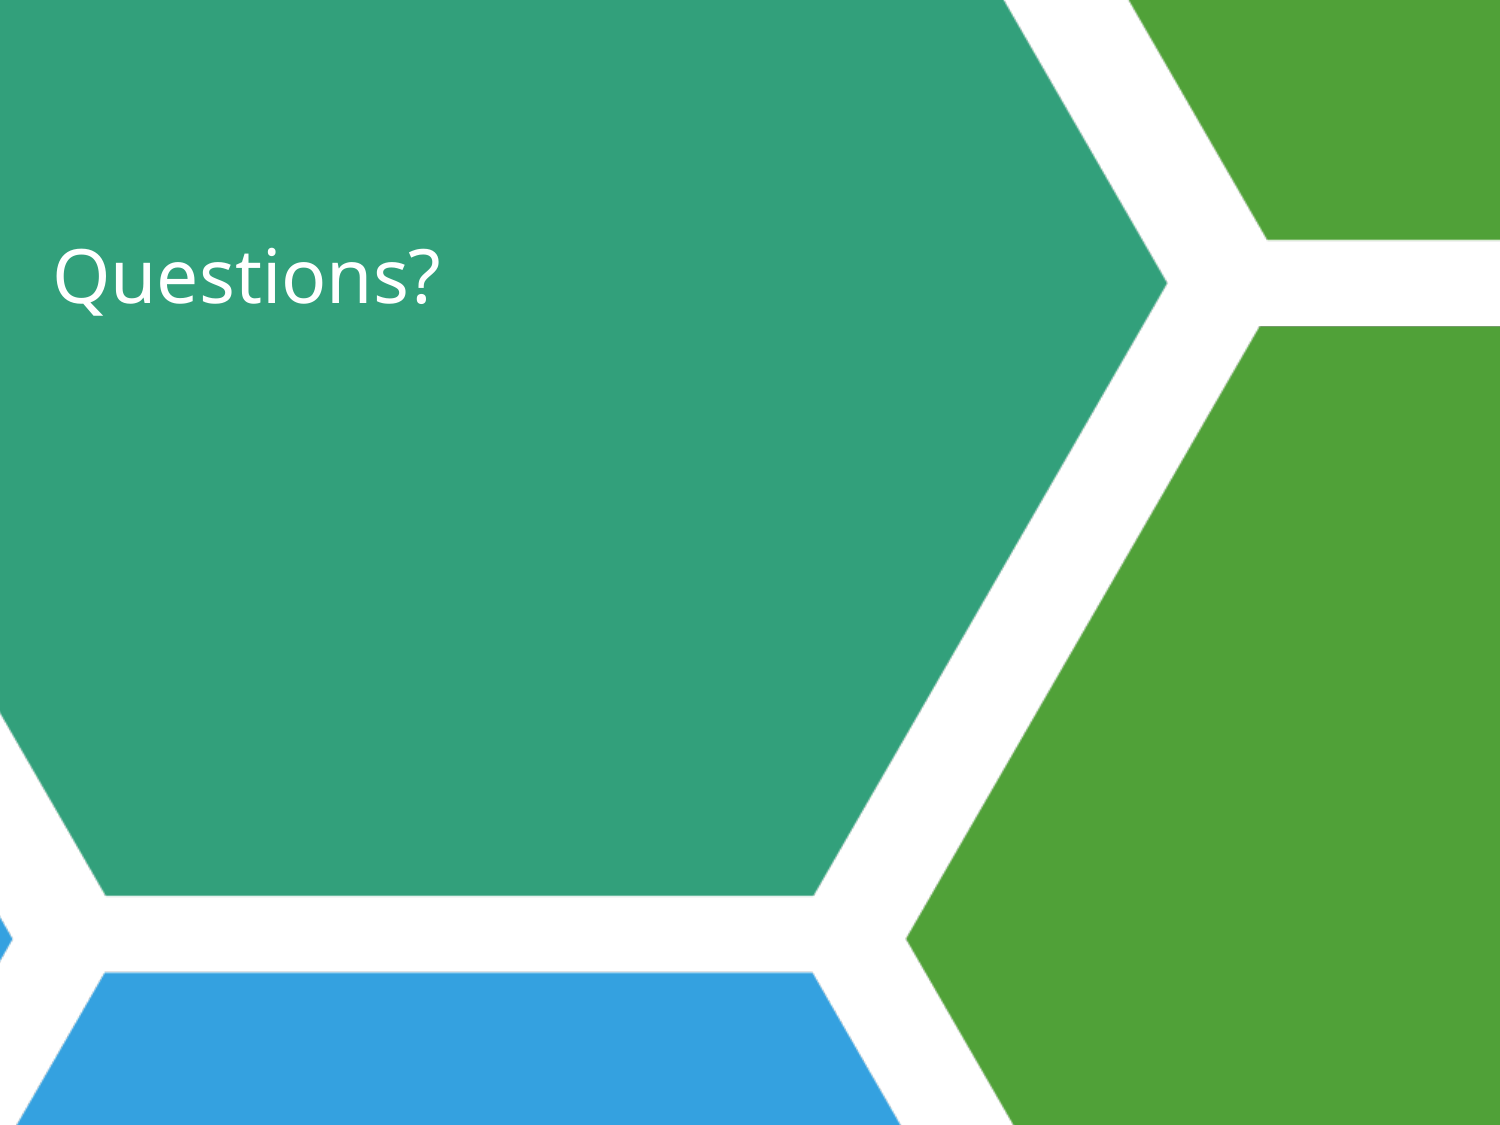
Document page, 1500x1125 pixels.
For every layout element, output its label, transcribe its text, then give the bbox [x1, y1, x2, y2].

title Questions? [52, 147, 1099, 401]
picture [0, 0, 1500, 1125]
